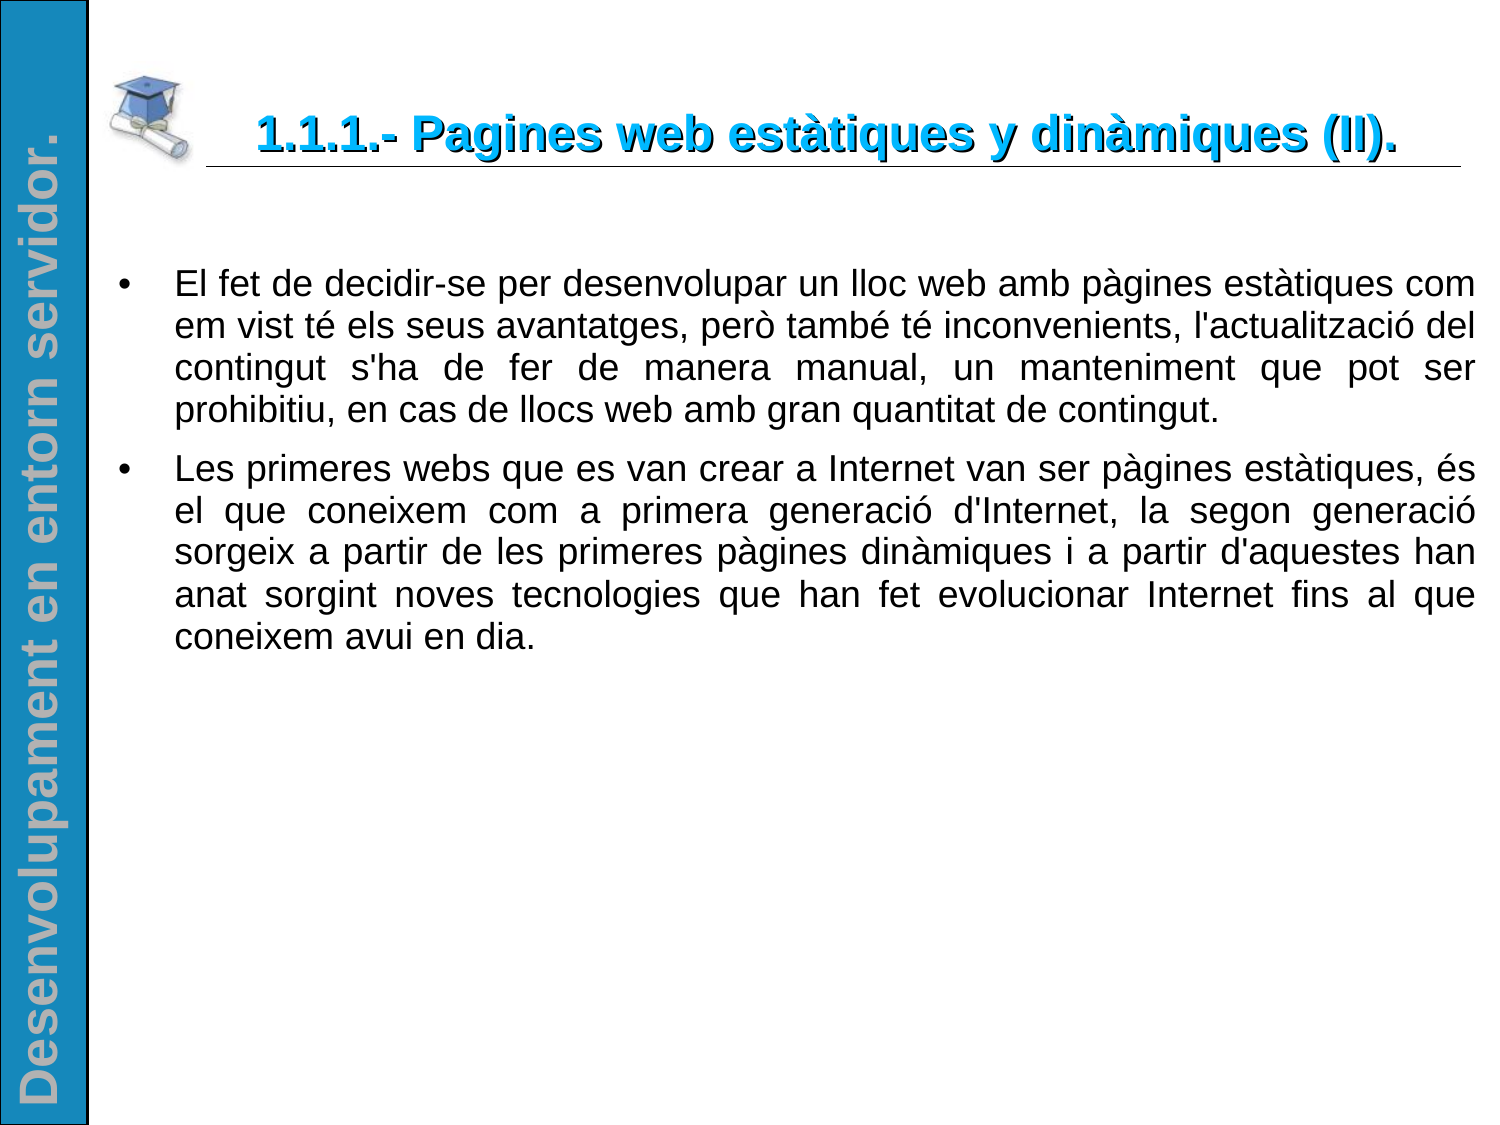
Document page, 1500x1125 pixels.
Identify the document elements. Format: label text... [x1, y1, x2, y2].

picture [93, 61, 206, 174]
title 1.1.1.- Pagines web estàtiques y dinàmiques (II). [206, 88, 1447, 178]
list El fet de decidir-se per desenvolupar un lloc web amb pàgines estàtiques com em vist té els seus avantatges, però també té inconvenients, l'actualització del contingut s'ha de fer de manera manual, un manteniment que pot ser prohibitiu, en cas de llocs web amb gran quantitat de contingut. Les primeres webs que es van crear a Internet van ser pàgines estàtiques, és el que coneixem com a primera generació d'Internet, la segon generació sorgeix a partir de les primeres pàgines dinàmiques i a partir d'aquestes han anat sorgint noves tecnologies que han fet evolucionar Internet fins al que coneixem avui en dia. [118, 262, 1477, 1006]
